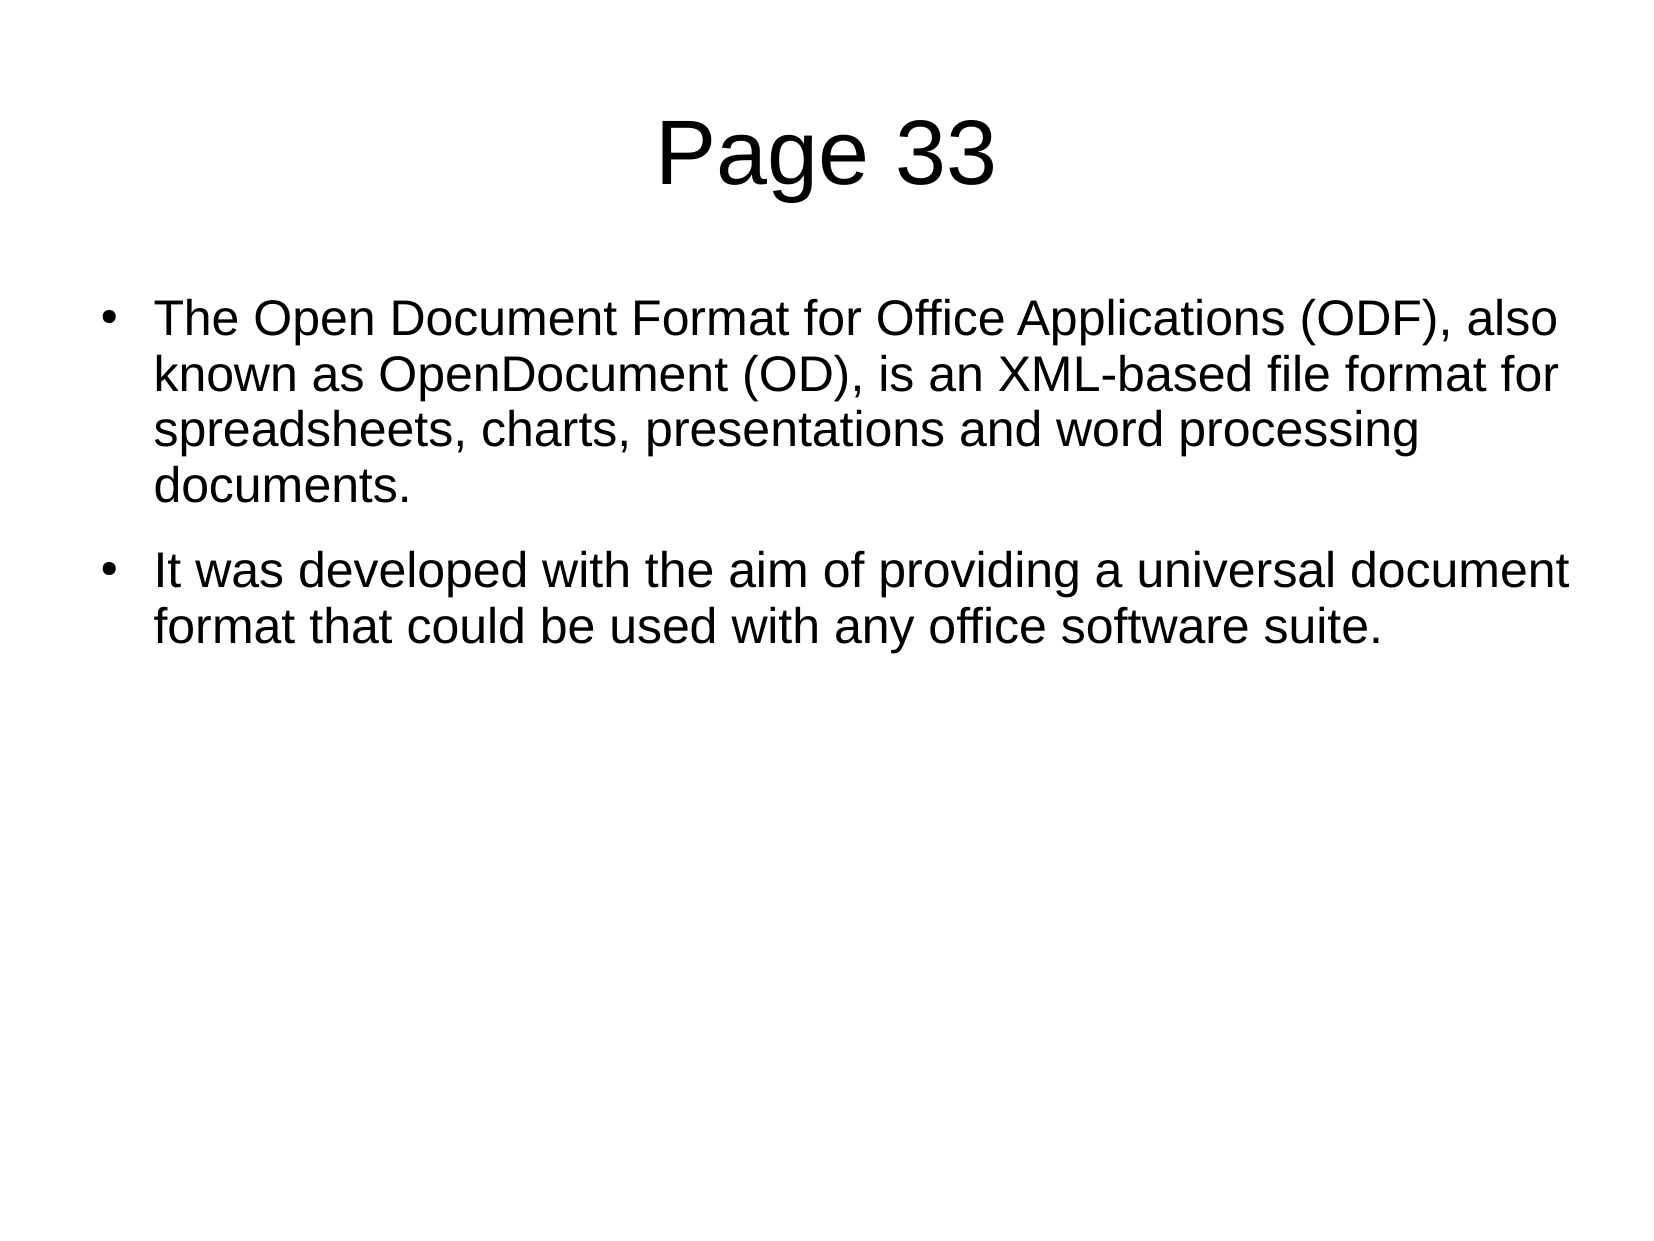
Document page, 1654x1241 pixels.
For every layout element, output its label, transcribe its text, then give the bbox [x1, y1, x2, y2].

title Page 33 [82, 49, 1571, 257]
list The Open Document Format for Office Applications (ODF), also known as OpenDocument (OD), is an XML-based file format for spreadsheets, charts, presentations and word processing documents. It was developed with the aim of providing a universal document format that could be used with any office software suite. [82, 290, 1571, 1109]
